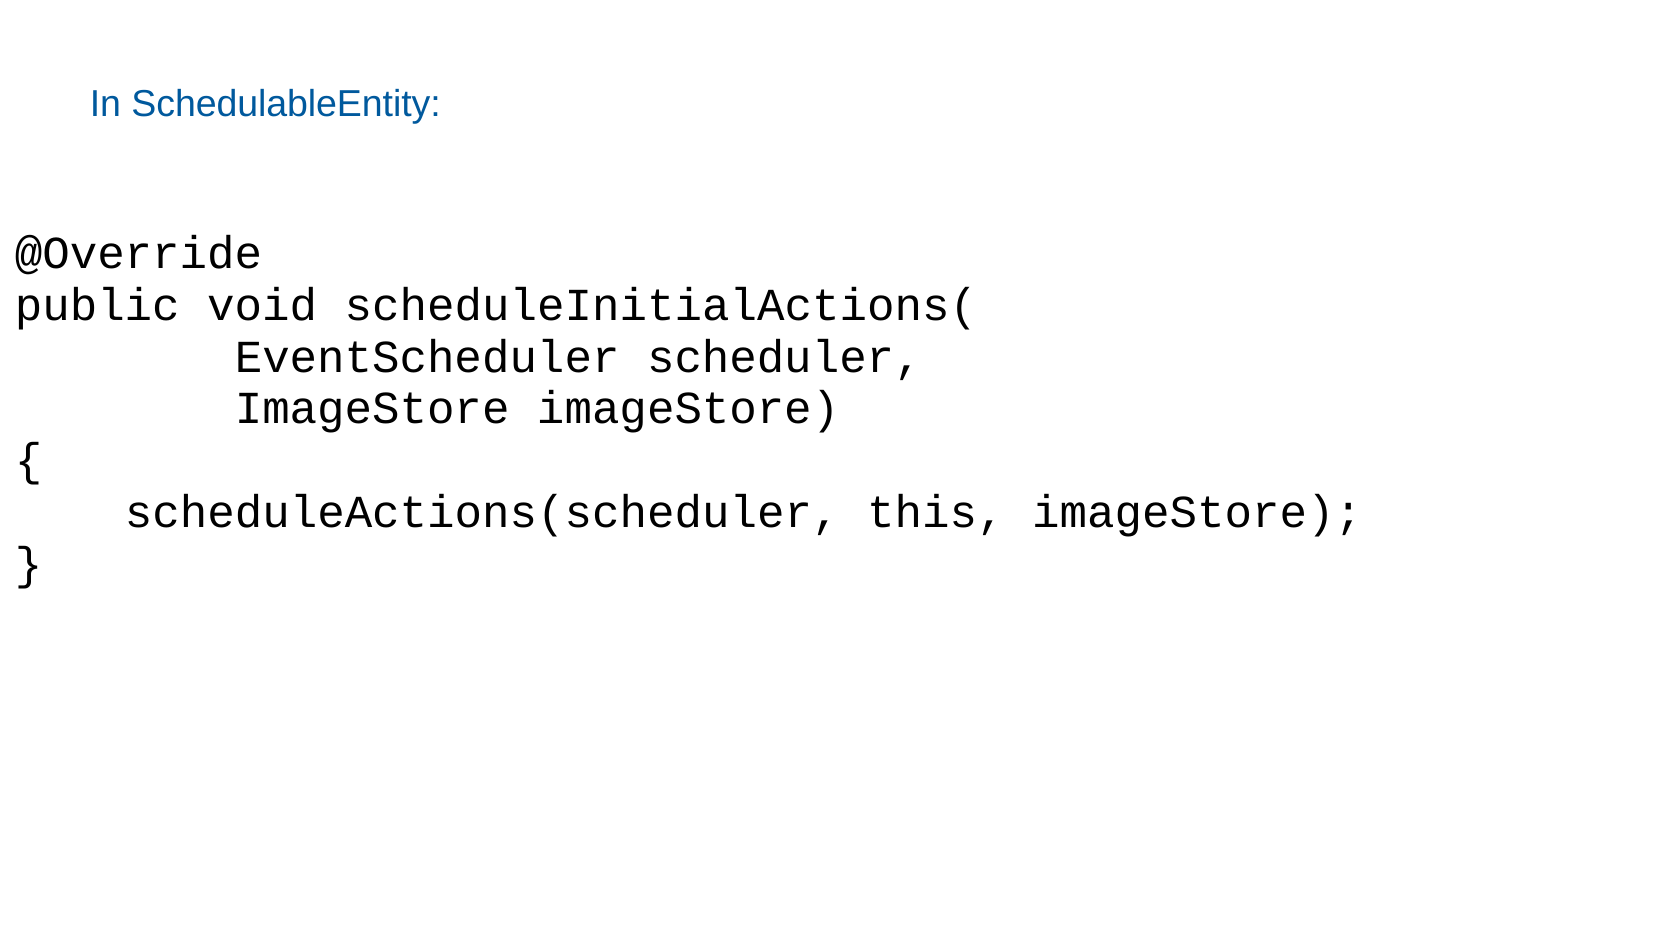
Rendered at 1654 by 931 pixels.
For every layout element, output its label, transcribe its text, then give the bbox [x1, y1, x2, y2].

text_box @Override public void scheduleInitialActions( EventScheduler scheduler, ImageStore imageStore) { scheduleActions(scheduler, this, imageStore); } [0, 120, 1456, 931]
text_box In SchedulableEntity: [75, 75, 457, 132]
